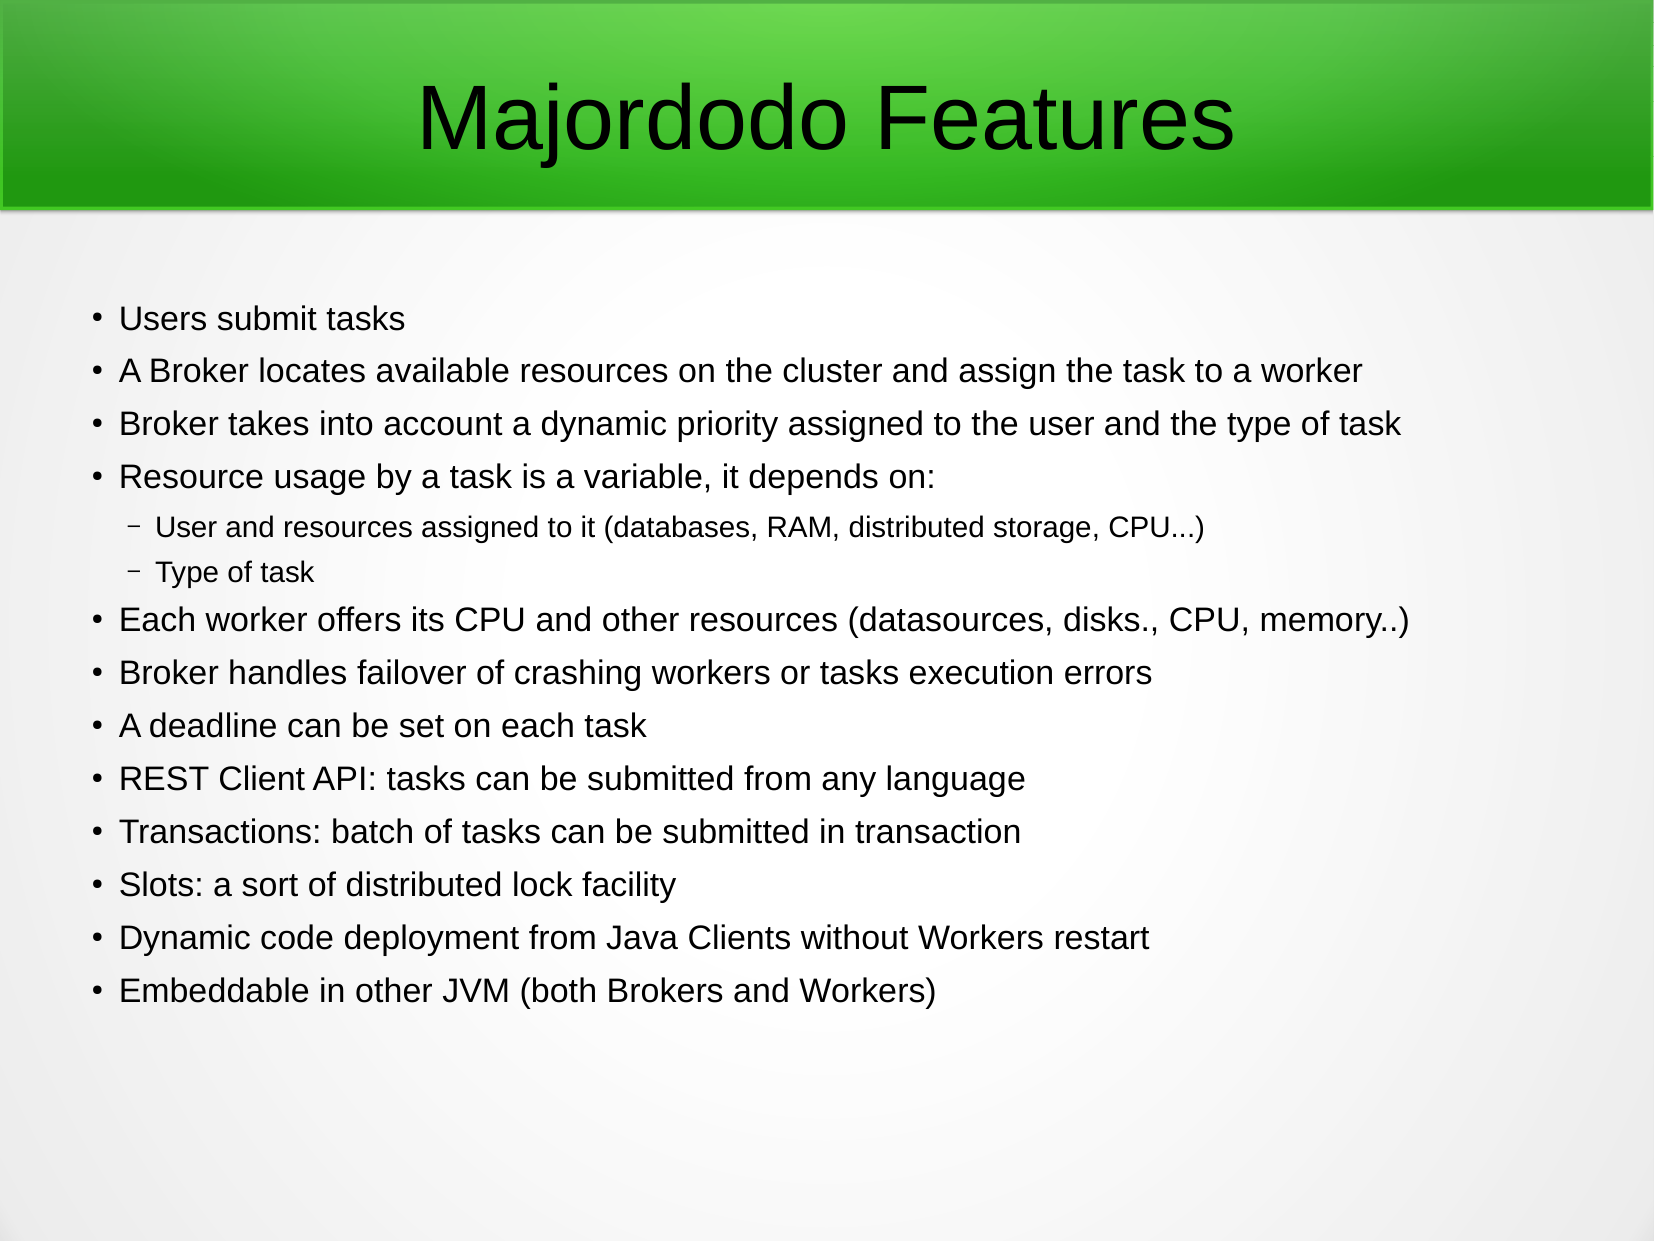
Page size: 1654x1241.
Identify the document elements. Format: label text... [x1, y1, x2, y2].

list Users submit tasks A Broker locates available resources on the cluster and assign the task to a worker Broker takes into account a dynamic priority assigned to the user and the type of task Resource usage by a task is a variable, it depends on: User and resources assigned to it (databases, RAM, distributed storage, CPU...) Type of task Each worker offers its CPU and other resources (datasources, disks., CPU, memory..) Broker handles failover of crashing workers or tasks execution errors A deadline can be set on each task REST Client API: tasks can be submitted from any language Transactions: batch of tasks can be submitted in transaction Slots: a sort of distributed lock facility Dynamic code deployment from Java Clients without Workers restart Embeddable in other JVM (both Brokers and Workers) [82, 299, 1571, 1019]
title Majordodo Features [82, 47, 1571, 189]
